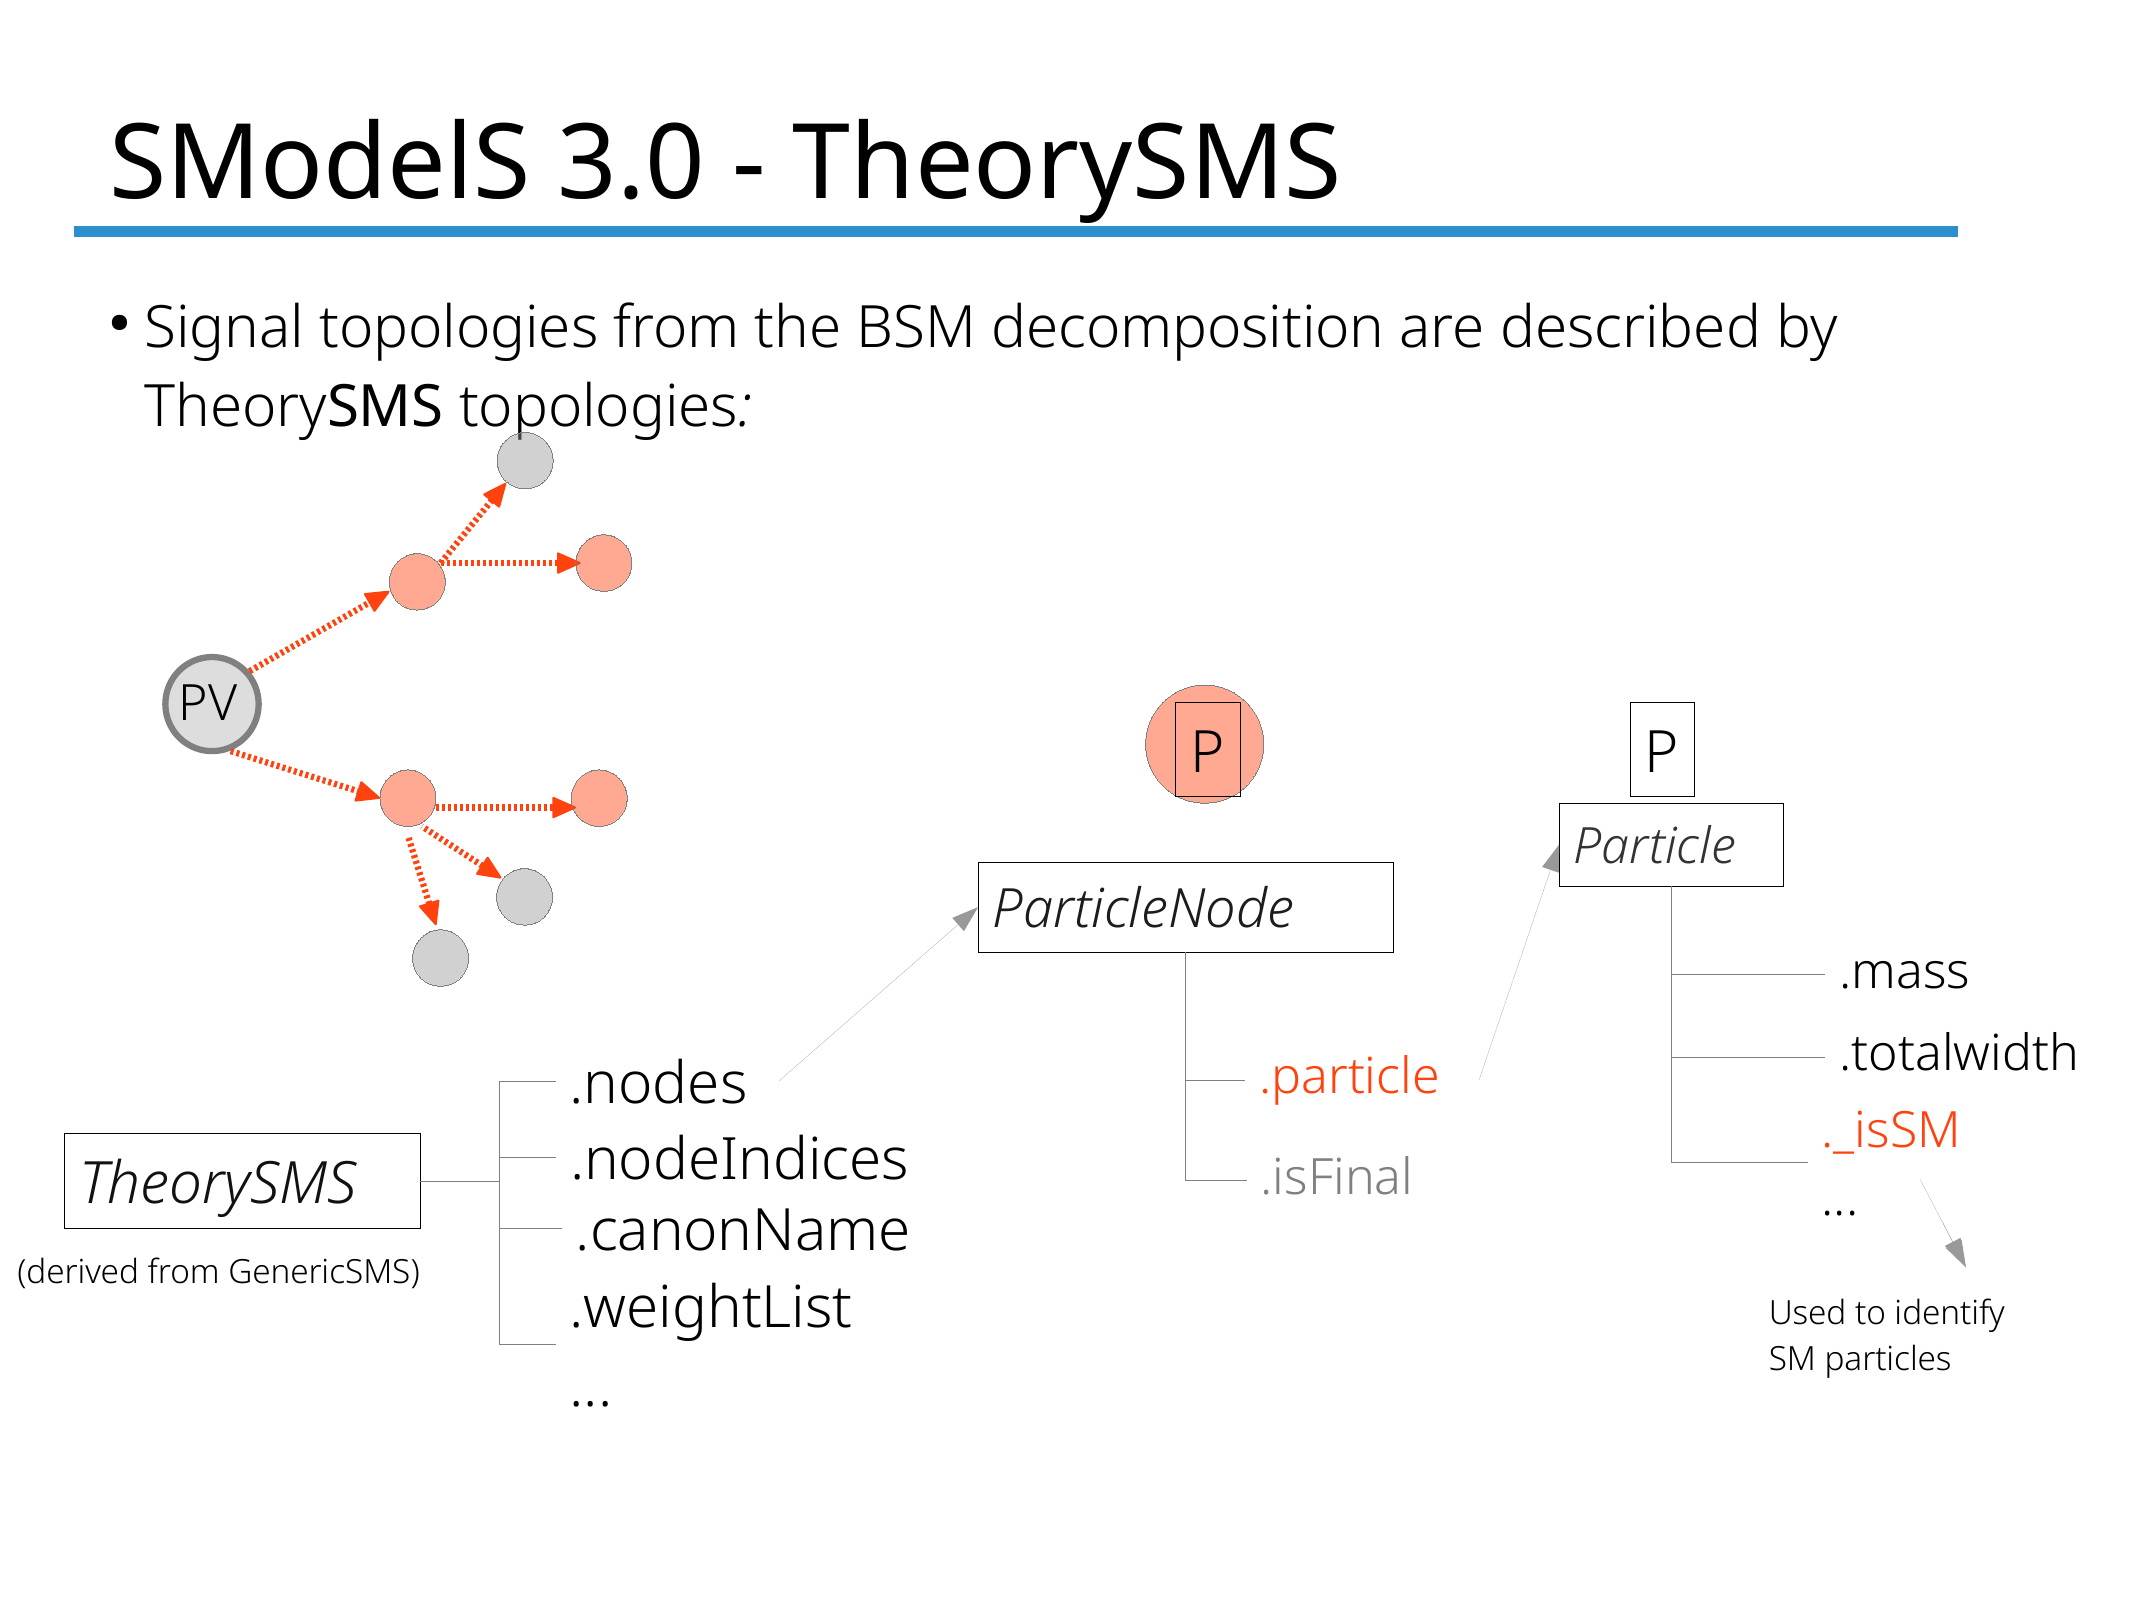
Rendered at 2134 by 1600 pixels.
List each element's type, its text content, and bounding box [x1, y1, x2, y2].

text_box [575, 534, 632, 592]
text_box [412, 929, 469, 987]
text_box [497, 432, 554, 489]
text_box Particle [1559, 803, 1784, 879]
text_box .particle [1244, 1032, 1479, 1128]
text_box .isFinal [1246, 1133, 1448, 1229]
text_box ._isSM ... [1807, 1086, 2085, 1224]
text_box Used to identify SM particles [1753, 1281, 2073, 1389]
text_box [1178, 797, 1231, 804]
text_box TheorySMS [64, 1133, 421, 1229]
text_box .canonName [561, 1181, 959, 1277]
text_box (derived from GenericSMS) [2, 1240, 483, 1301]
text_box ParticleNode [978, 862, 1394, 953]
text_box SModelS 3.0 - TheorySMS [85, 70, 1367, 243]
text_box [1145, 685, 1264, 796]
text_box [379, 769, 436, 827]
text_box .nodeIndices [555, 1110, 955, 1206]
text_box .nodes [555, 1033, 779, 1110]
text_box P [1175, 702, 1241, 786]
text_box [571, 769, 628, 827]
text_box [187, 744, 237, 752]
text_box .weightList ... [555, 1257, 900, 1415]
text_box [496, 868, 553, 926]
text_box PV [164, 659, 265, 744]
text_box .totalwidth [1824, 1009, 2123, 1105]
text_box P [1630, 702, 1695, 786]
text_box [1176, 786, 1240, 796]
text_box Signal topologies from the BSM decomposition are described by TheorySMS topologies: [94, 277, 2091, 453]
text_box [389, 553, 446, 611]
text_box .mass [1824, 927, 2018, 1009]
